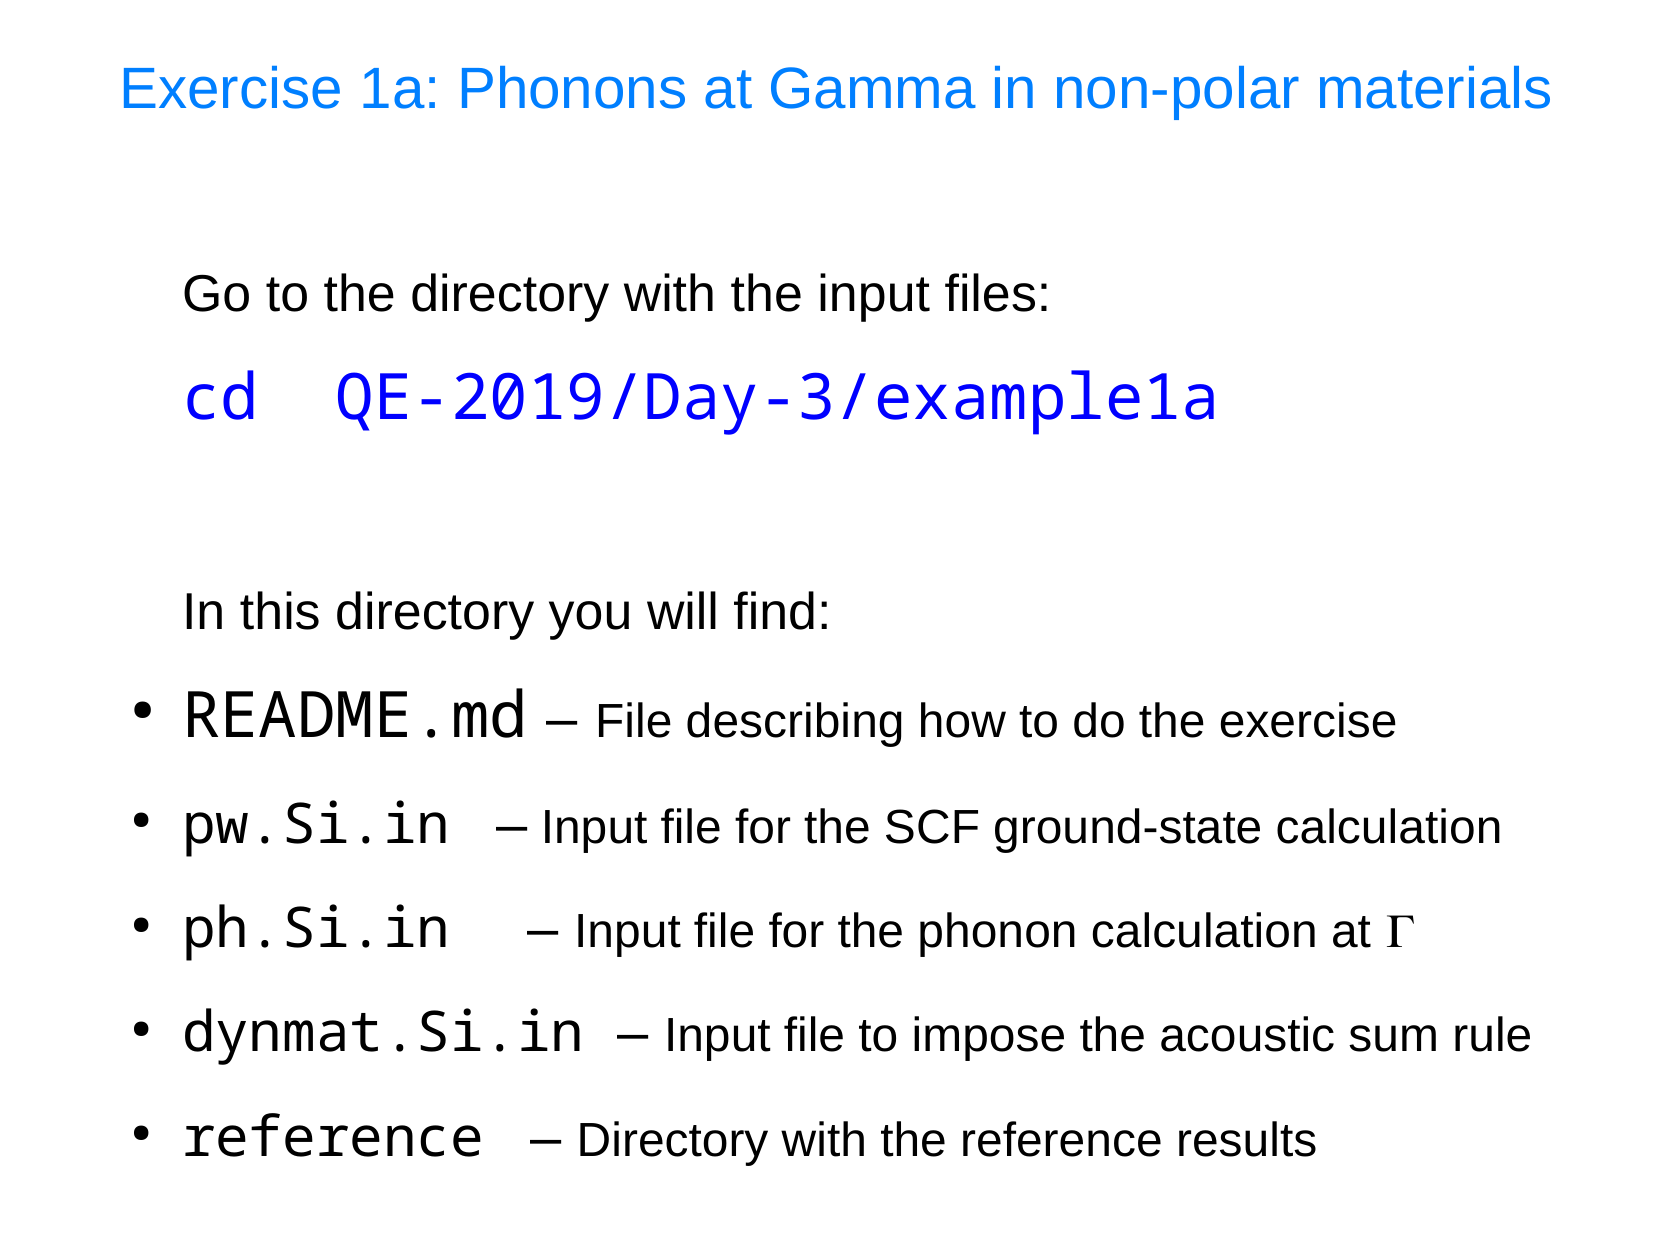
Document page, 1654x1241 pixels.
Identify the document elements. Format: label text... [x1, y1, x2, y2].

list Go to the directory with the input files: cd QE-2019/Day-3/example1a In this directory you will find: README.md – File describing how to do the exercise pw.Si.in – Input file for the SCF ground-state calculation ph.Si.in – Input file for the phonon calculation at Γ dynmat.Si.in – Input file to impose the acoustic sum rule reference – Directory with the reference results [114, 264, 1603, 1174]
title Exercise 1a: Phonons at Gamma in non-polar materials [82, 0, 1571, 192]
